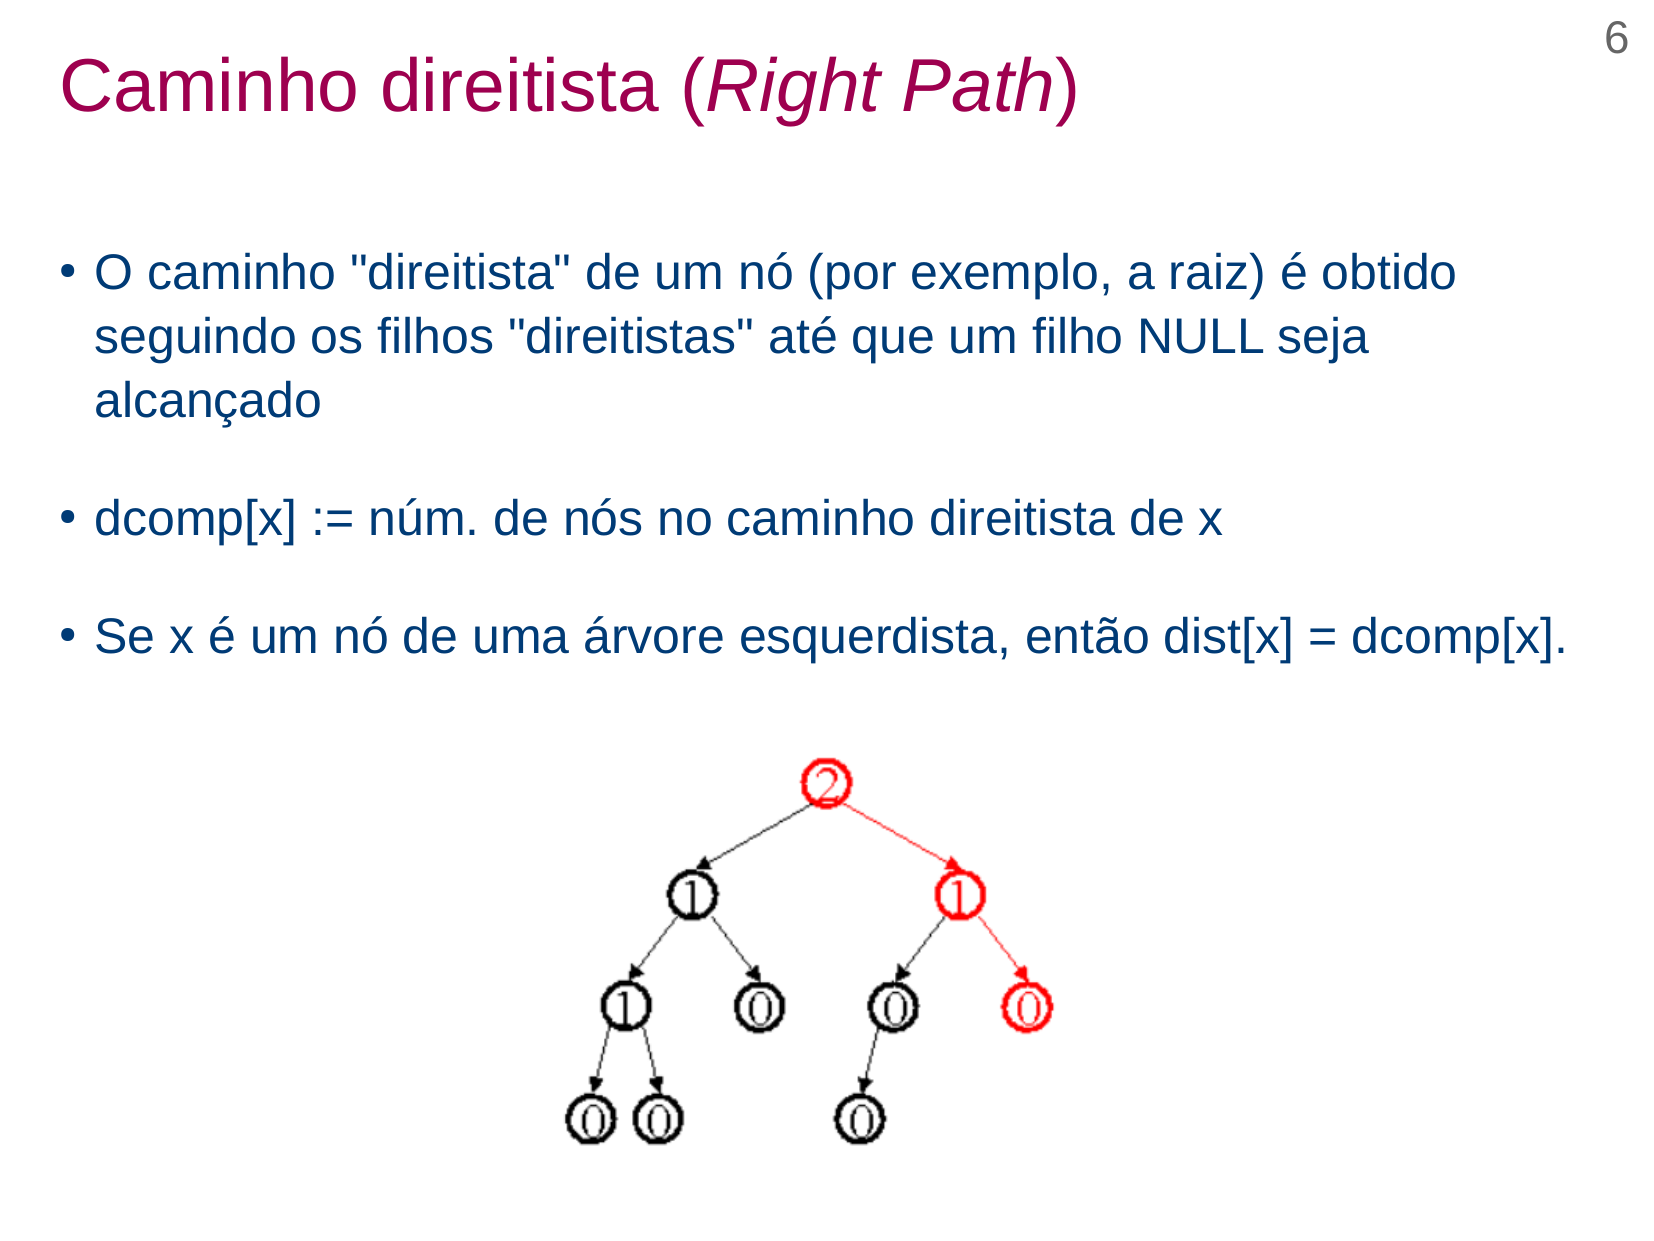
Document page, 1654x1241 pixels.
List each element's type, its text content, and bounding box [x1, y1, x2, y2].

list O caminho "direitista" de um nó (por exemplo, a raiz) é obtido seguindo os filhos "direitistas" até que um filho NULL seja alcançado dcomp[x] := núm. de nós no caminho direitista de x Se x é um nó de uma árvore esquerdista, então dist[x] = dcomp[x]. [59, 236, 1595, 1211]
title Caminho direitista (Right Path) [59, 29, 1595, 148]
picture [553, 752, 1063, 1152]
